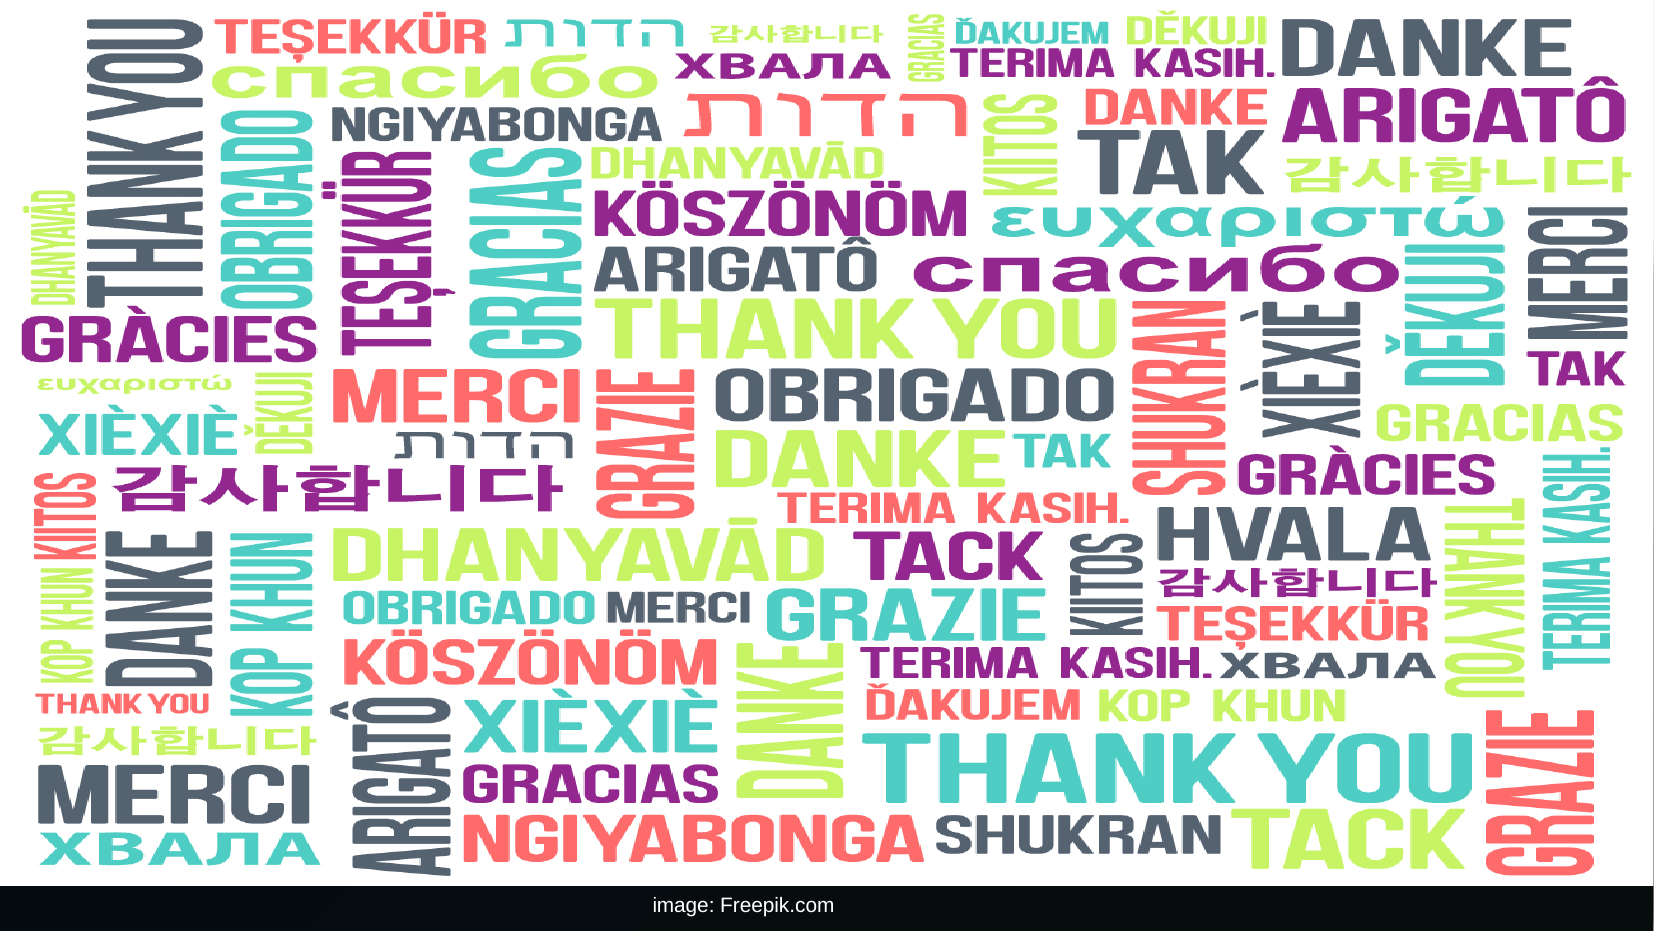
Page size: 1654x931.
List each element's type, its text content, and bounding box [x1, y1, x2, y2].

text_box image: Freepik.com [637, 885, 850, 924]
picture [0, 0, 1654, 931]
